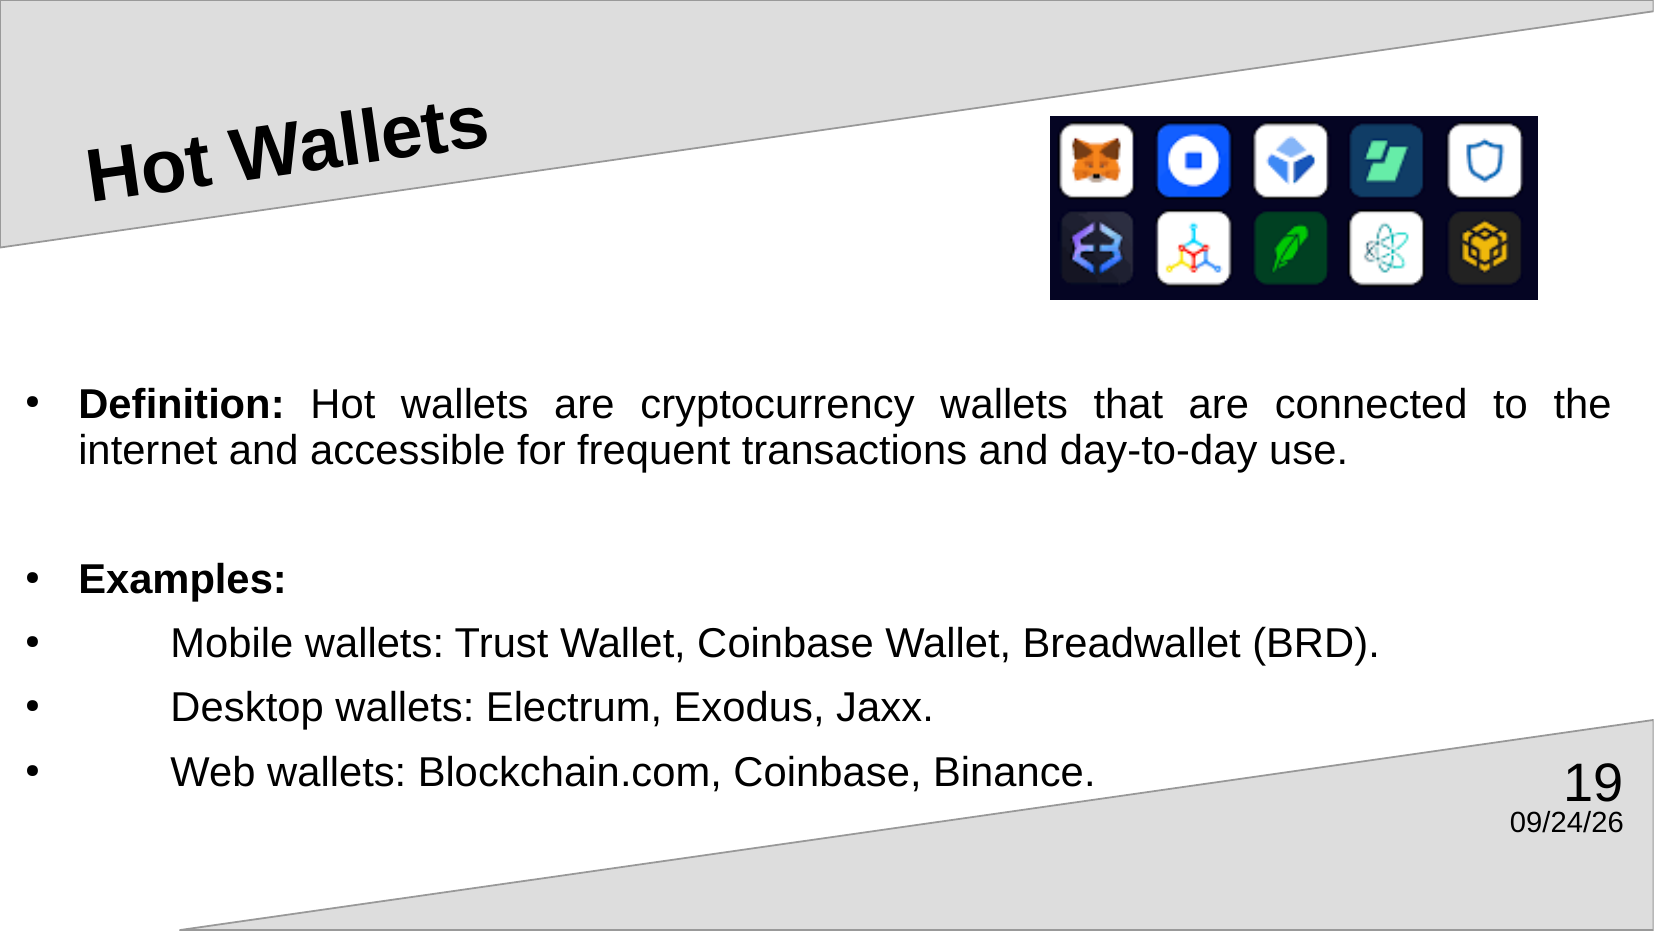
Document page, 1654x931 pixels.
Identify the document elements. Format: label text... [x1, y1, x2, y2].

list Definition: Hot wallets are cryptocurrency wallets that are connected to the internet and accessible for frequent transactions and day-to-day use. Examples: Mobile wallets: Trust Wallet, Coinbase Wallet, Breadwallet (BRD). Desktop wallets: Electrum, Exodus, Jaxx. Web wallets: Blockchain.com, Coinbase, Binance. [7, 251, 1613, 890]
picture [1050, 116, 1538, 301]
title Hot Wallets [3, 0, 1406, 251]
